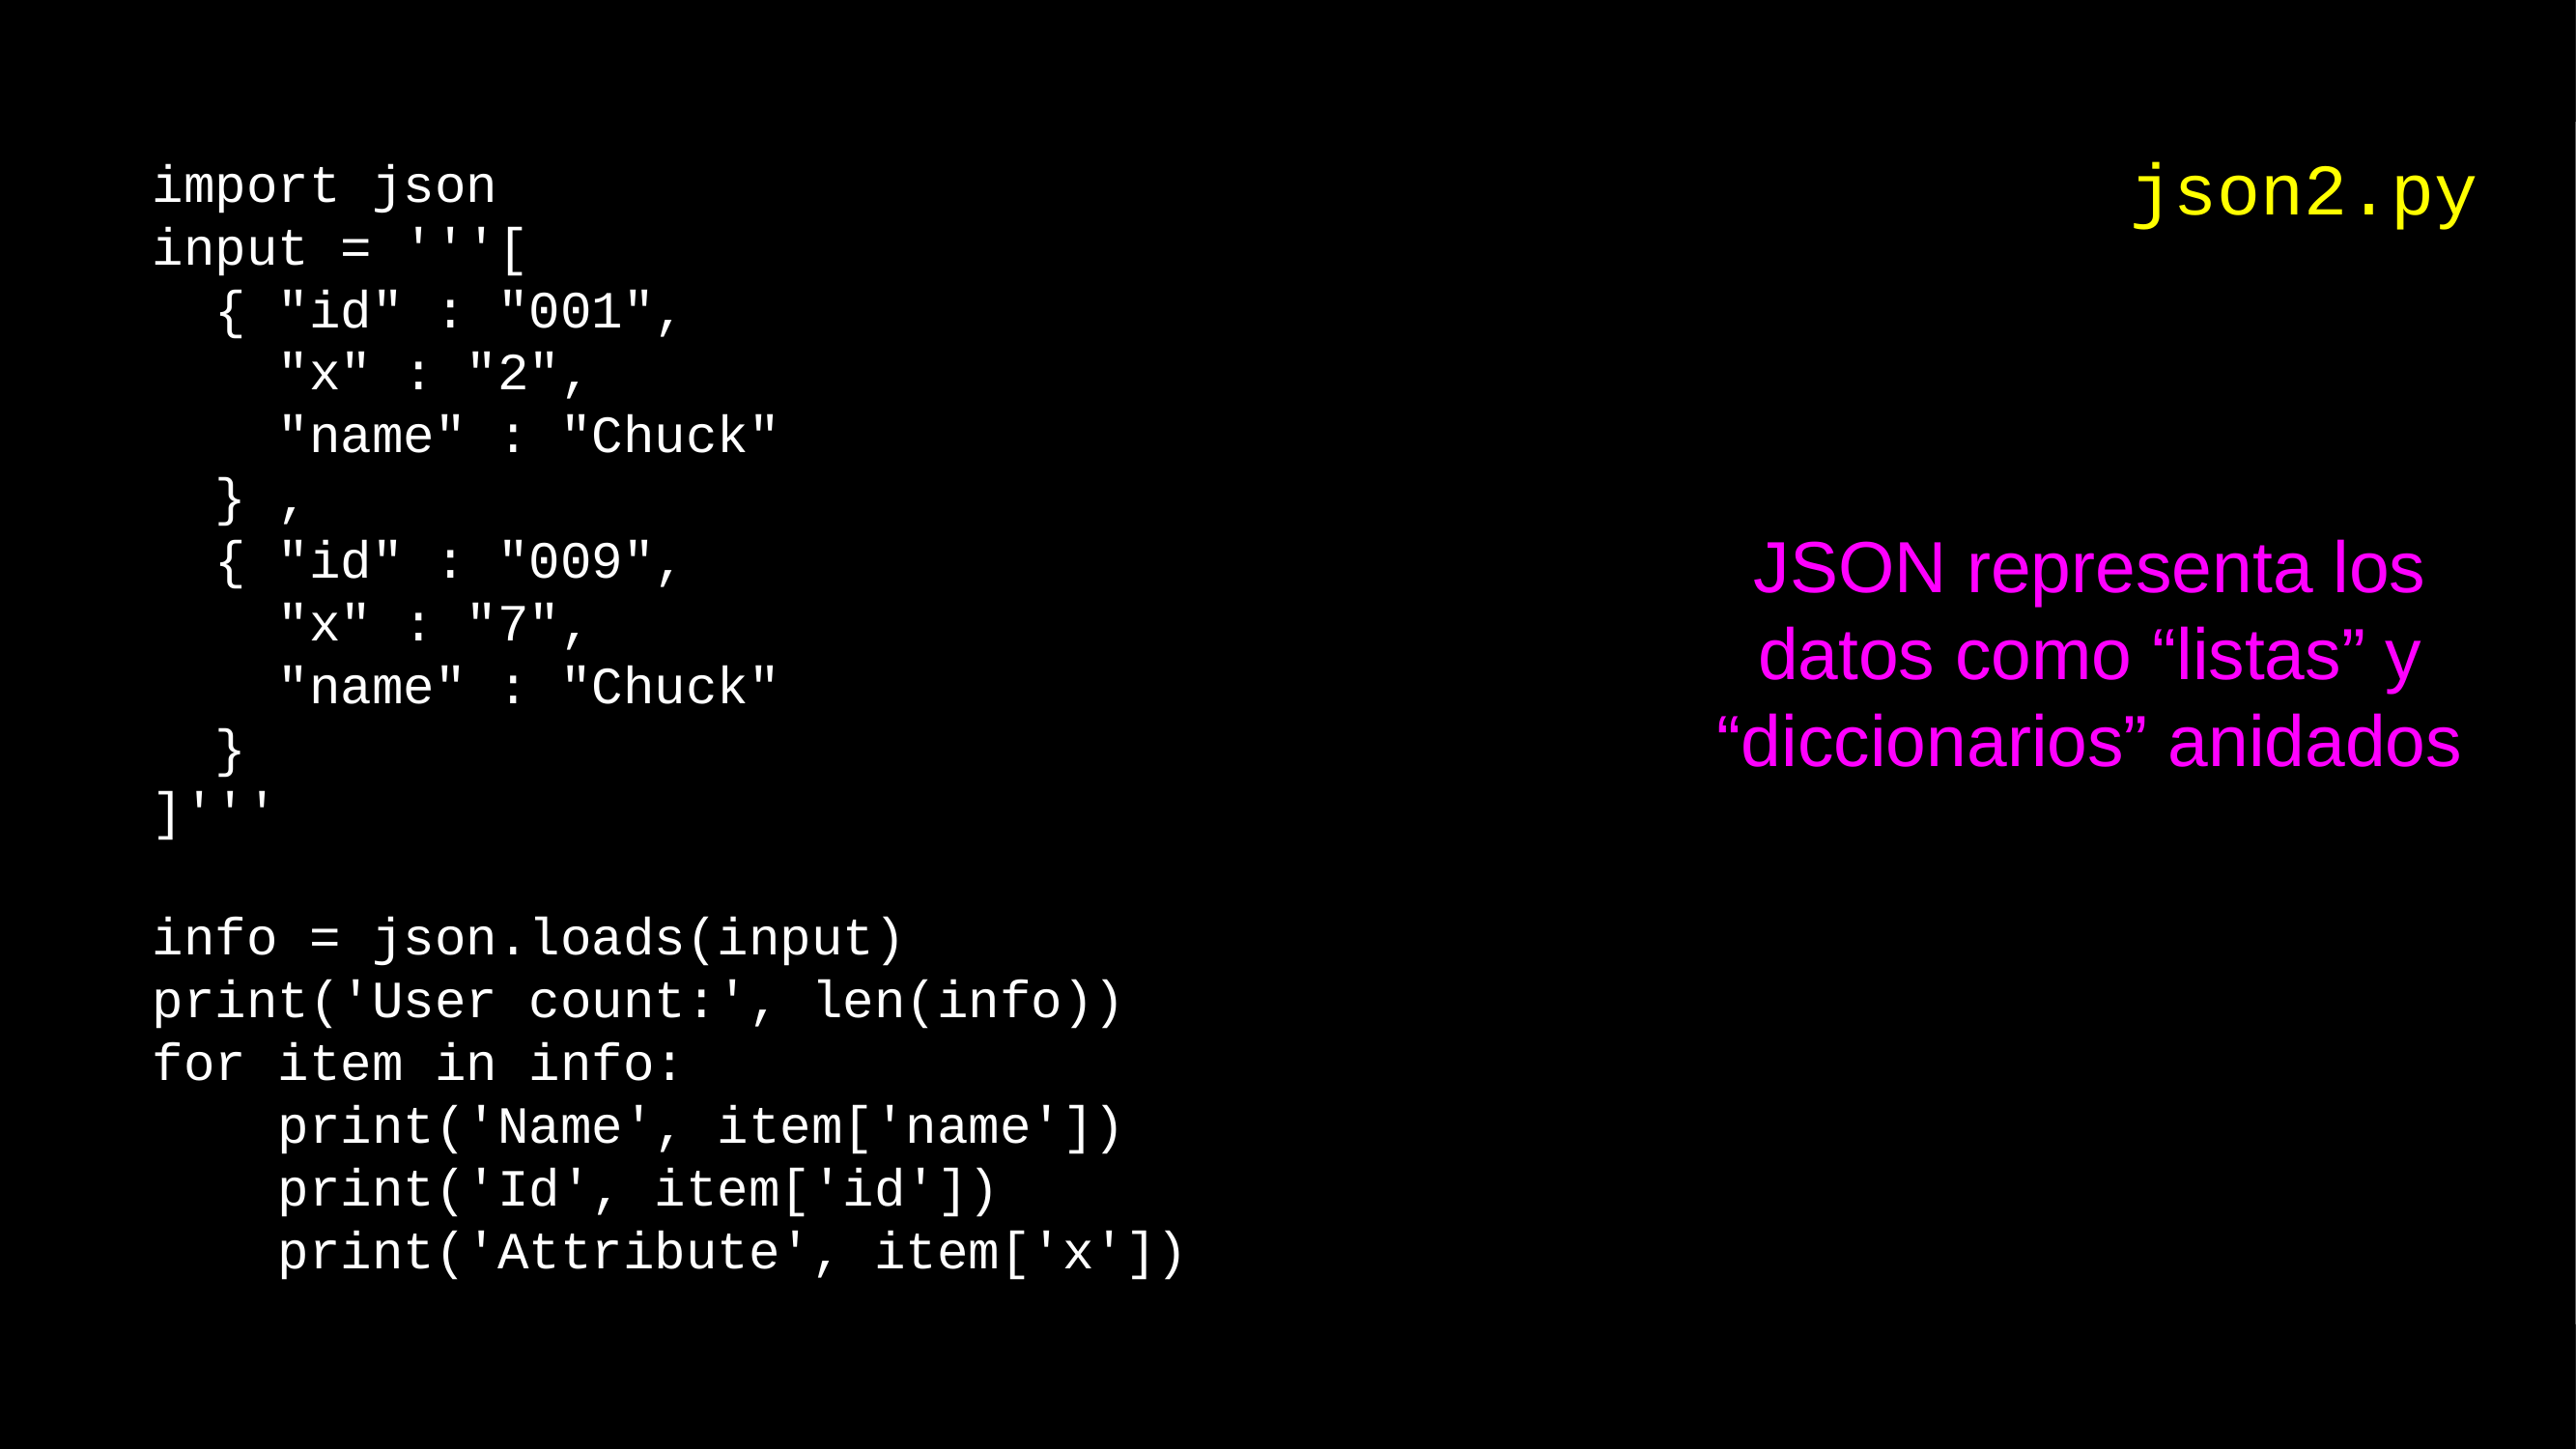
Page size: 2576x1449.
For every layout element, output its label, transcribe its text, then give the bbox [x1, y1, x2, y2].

text_box json2.py [2121, 133, 2488, 238]
text_box import json input = '''[ { "id" : "001", "x" : "2", "name" : "Chuck" } , { "id" : "009", "x" : "7", "name" : "Chuck" } ]''' info = json.loads(input) print('User count:', len(info)) for item in info: print('Name', item['name']) print('Id', item['id']) print('Attribute', item['x']) [152, 135, 1528, 1293]
text_box JSON representa los datos como “listas” y “diccionarios” anidados [1692, 519, 2488, 783]
